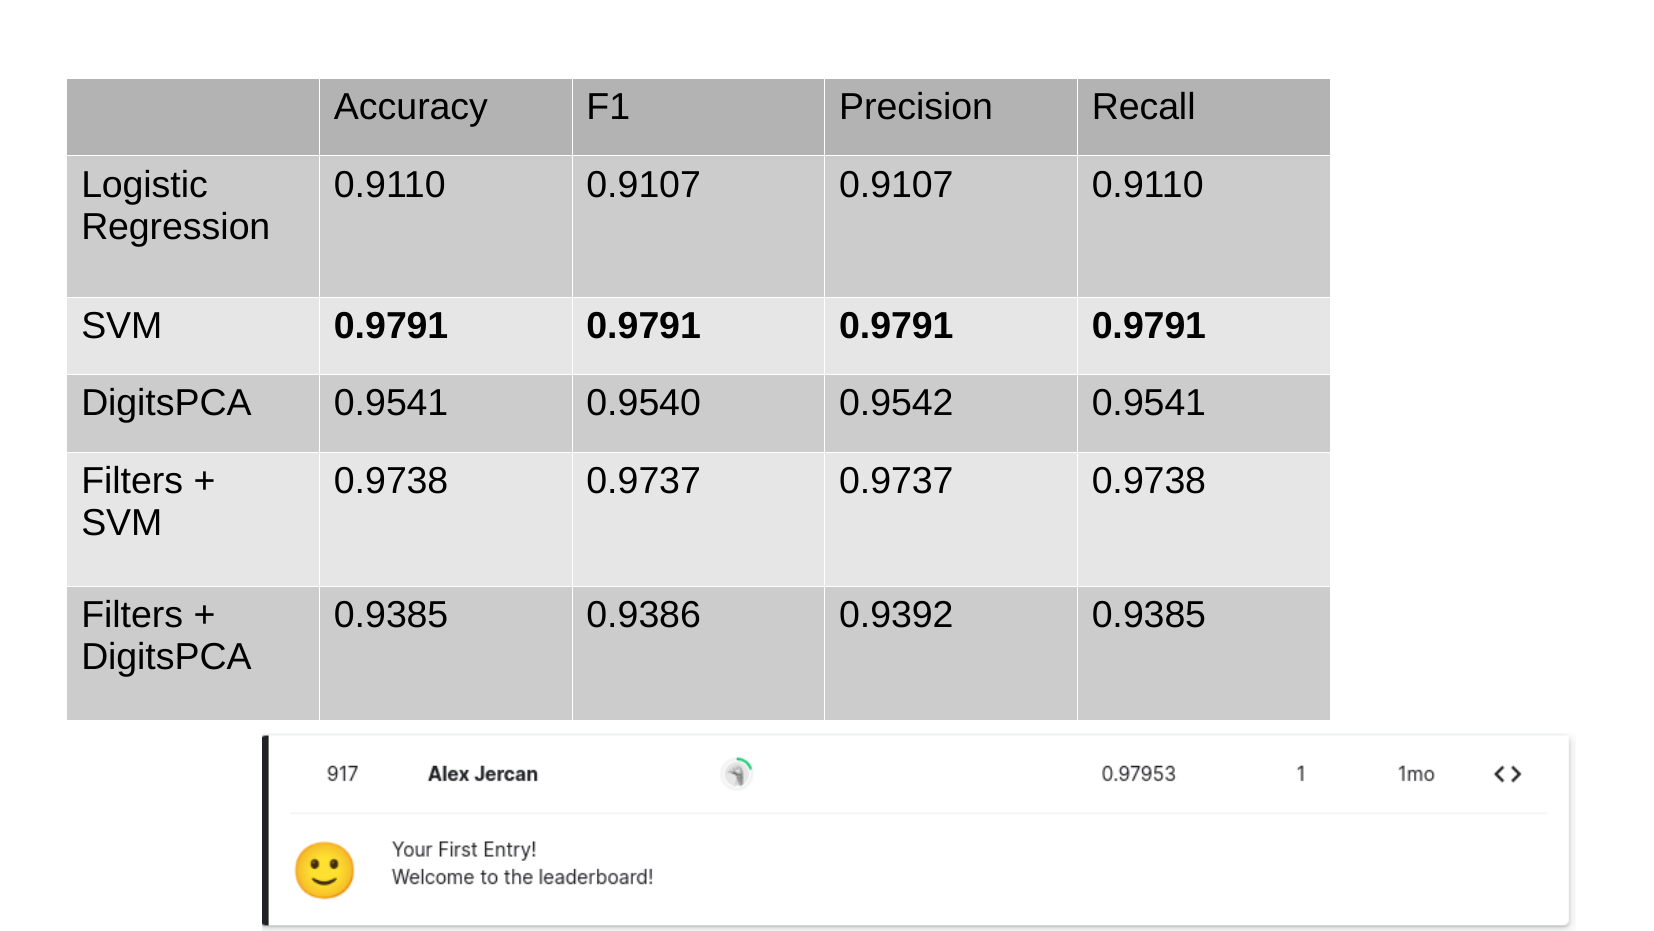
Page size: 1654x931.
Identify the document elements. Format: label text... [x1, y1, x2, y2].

table_cell 0.9385 [1078, 587, 1330, 720]
table_cell 0.9107 [573, 156, 824, 297]
table_cell Filters + SVM [67, 453, 319, 586]
table_cell 0.9737 [573, 453, 824, 586]
table_cell 0.9738 [320, 453, 572, 586]
table_header Accuracy [320, 79, 572, 155]
table_cell 0.9392 [825, 587, 1077, 720]
table_header Precision [825, 79, 1077, 155]
table_cell 0.9738 [1078, 453, 1330, 586]
table_header [67, 79, 319, 155]
table_cell 0.9791 [320, 298, 572, 374]
table_cell SVM [67, 298, 319, 374]
table_cell 0.9540 [573, 375, 824, 452]
table_cell 0.9110 [320, 156, 572, 297]
table_cell 0.9385 [320, 587, 572, 720]
table_cell 0.9791 [573, 298, 824, 374]
table_cell 0.9737 [825, 453, 1077, 586]
table_cell 0.9386 [573, 587, 824, 720]
table_header Recall [1078, 79, 1330, 155]
table_cell 0.9110 [1078, 156, 1330, 297]
table_cell Logistic Regression [67, 156, 319, 297]
table_cell DigitsPCA [67, 375, 319, 452]
table_header F1 [573, 79, 824, 155]
table_cell 0.9541 [320, 375, 572, 452]
table_cell 0.9542 [825, 375, 1077, 452]
picture [262, 733, 1576, 931]
table_cell Filters + DigitsPCA [67, 587, 319, 720]
table_cell 0.9541 [1078, 375, 1330, 452]
table_cell 0.9791 [1078, 298, 1330, 374]
table_cell 0.9107 [825, 156, 1077, 297]
table_cell 0.9791 [825, 298, 1077, 374]
